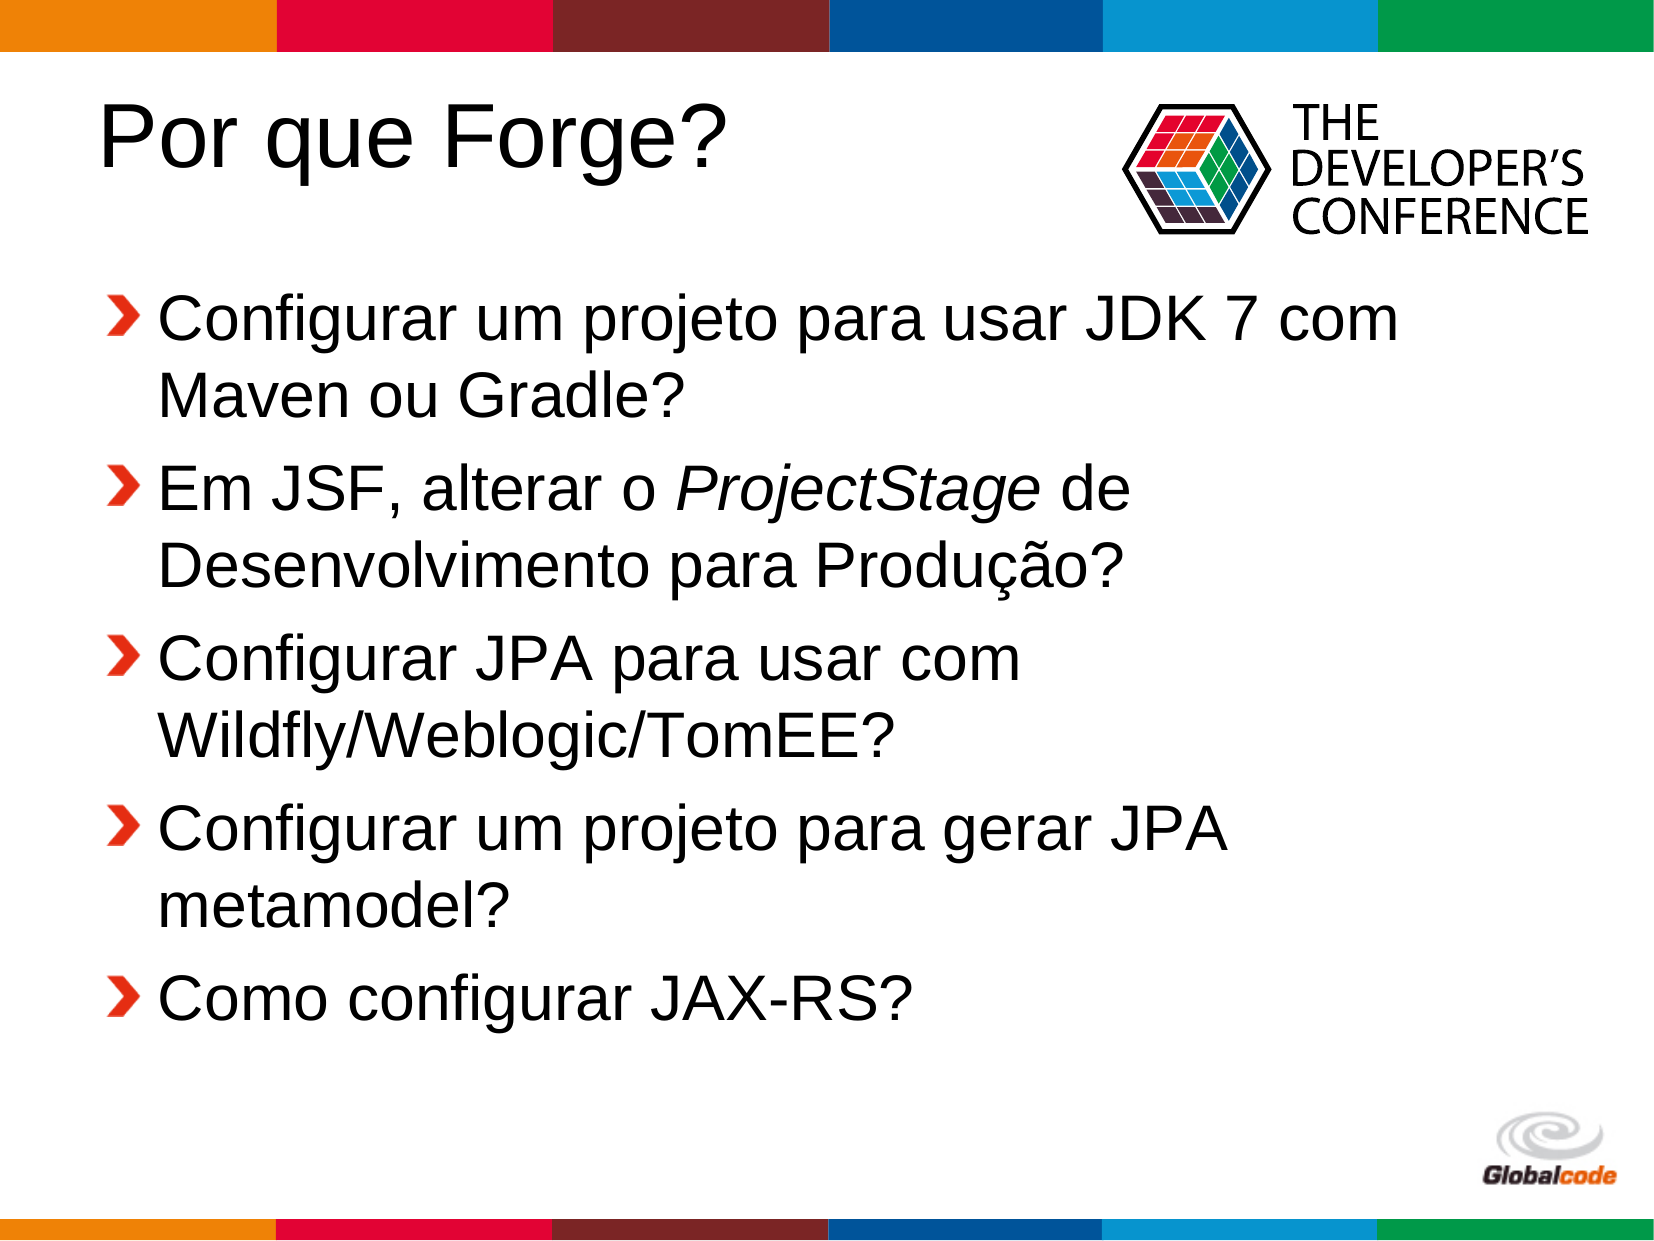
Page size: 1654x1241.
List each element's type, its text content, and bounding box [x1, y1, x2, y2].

title Por que Forge? [82, 29, 1571, 233]
picture [1464, 1062, 1638, 1219]
list Configurar um projeto para usar JDK 7 com Maven ou Gradle? Em JSF, alterar o ProjectStage de Desenvolvimento para Produção? Configurar JPA para usar com Wildfly/Weblogic/TomEE? Configurar um projeto para gerar JPA metamodel? Como configurar JAX-RS? [86, 268, 1576, 1062]
